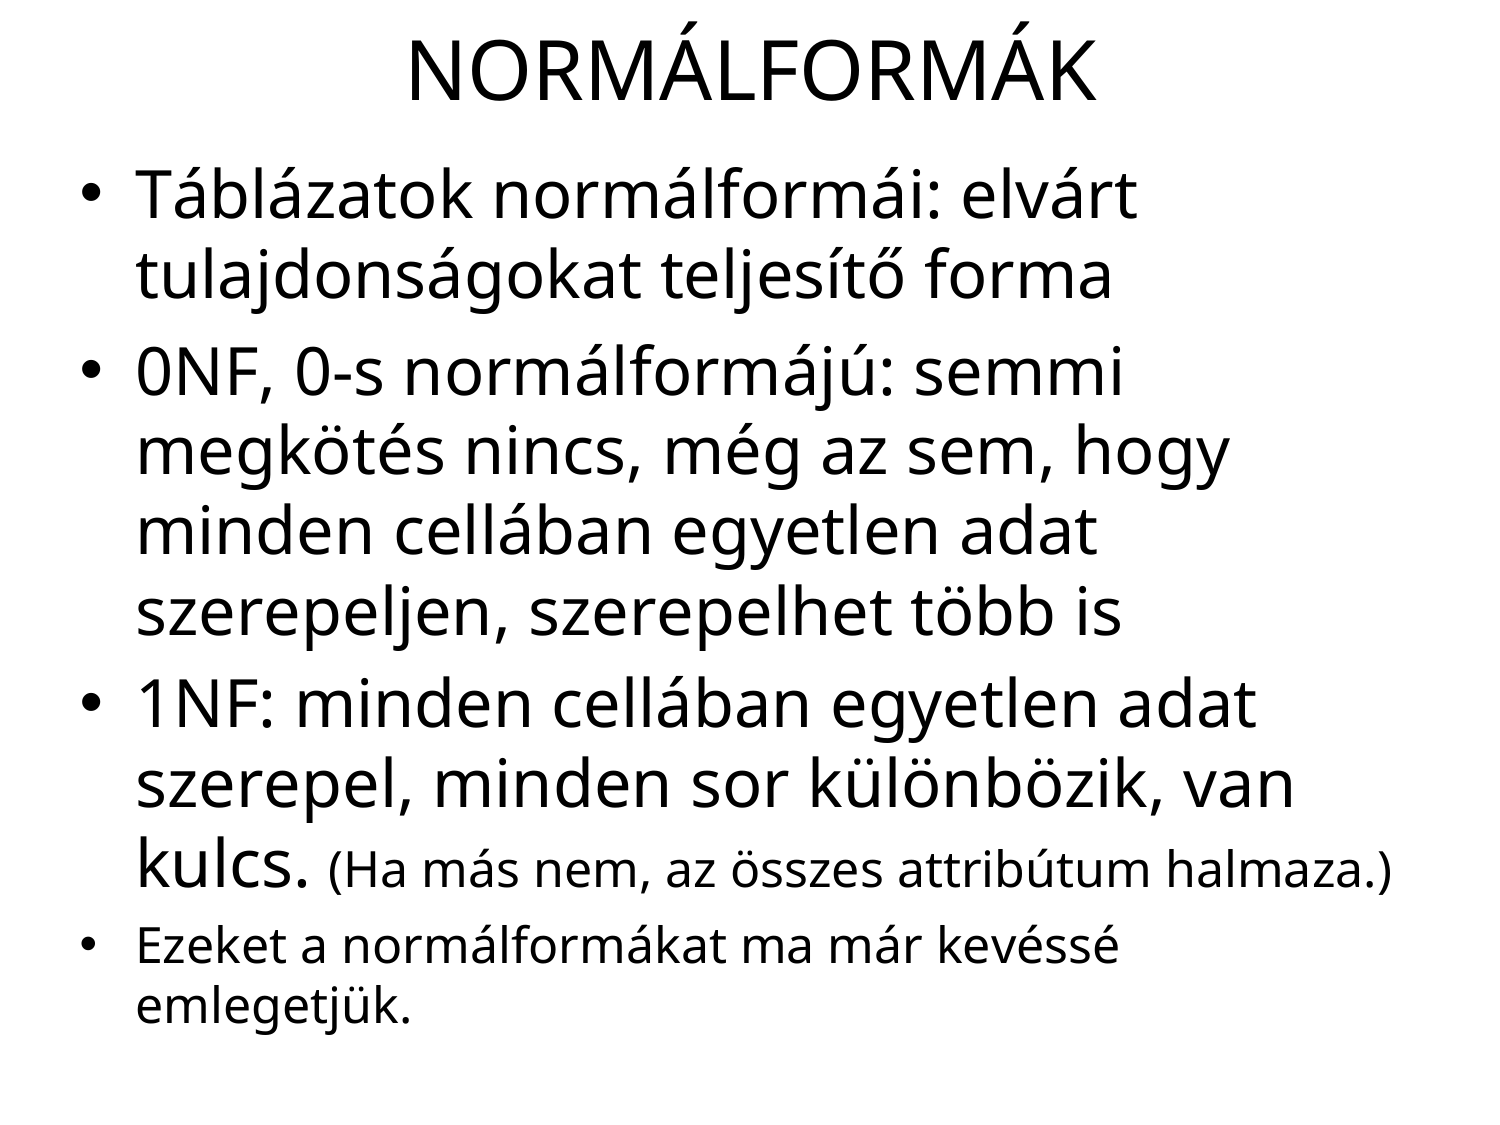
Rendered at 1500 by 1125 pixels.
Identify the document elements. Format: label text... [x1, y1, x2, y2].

list Táblázatok normálformái: elvárt tulajdonságokat teljesítő forma 0NF, 0-s normálformájú: semmi megkötés nincs, még az sem, hogy minden cellában egyetlen adat szerepeljen, szerepelhet több is 1NF: minden cellában egyetlen adat szerepel, minden sor különbözik, van kulcs. (Ha más nem, az összes attribútum halmaza.)‏ Ezeket a normálformákat ma már kevéssé emlegetjük. [64, 143, 1426, 1047]
title NORMÁLFORMÁK [76, 9, 1425, 126]
